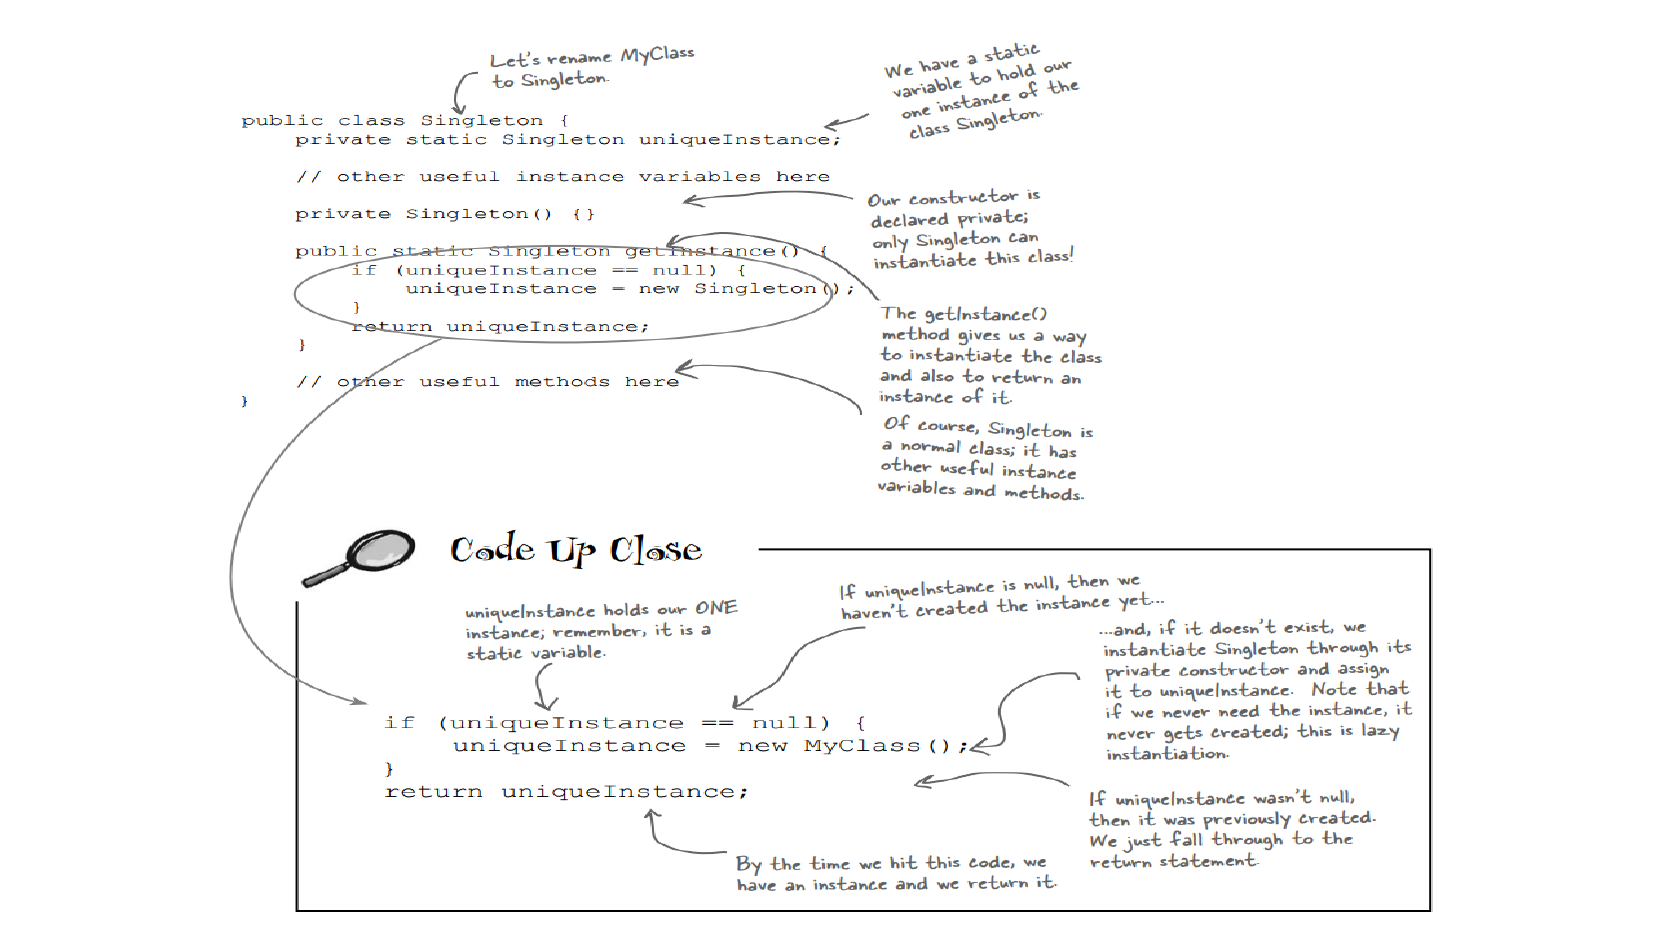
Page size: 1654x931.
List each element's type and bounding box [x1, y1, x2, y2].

picture [210, 29, 1441, 916]
